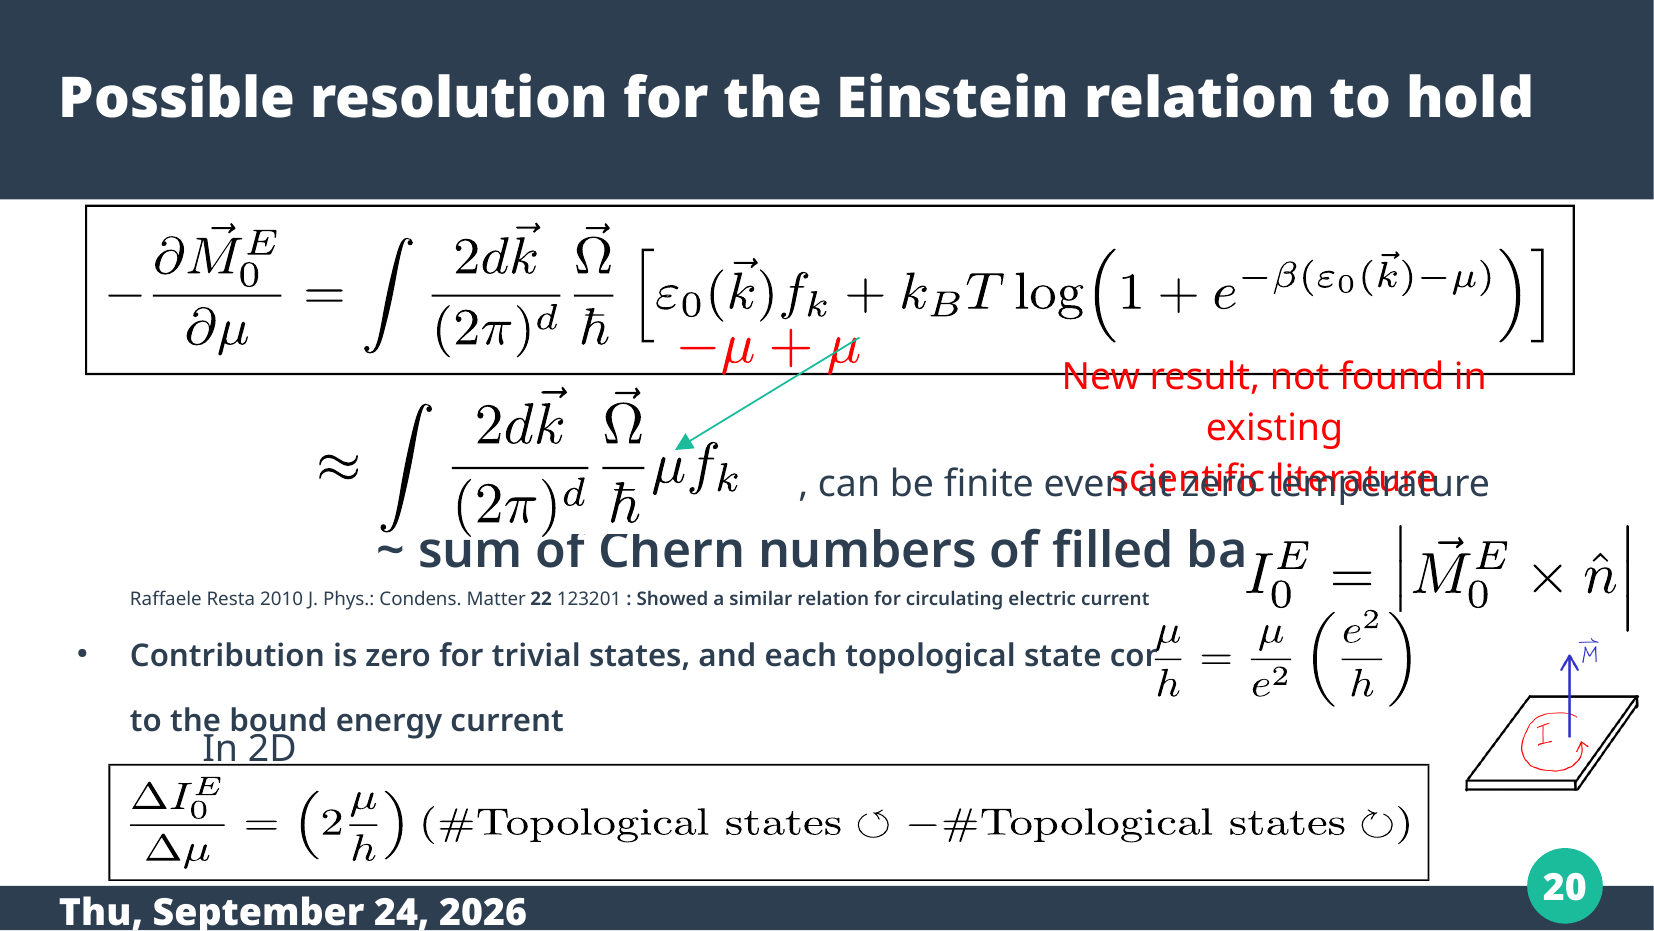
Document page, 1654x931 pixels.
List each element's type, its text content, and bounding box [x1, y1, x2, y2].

picture [1595, 637, 1654, 814]
text_box [318, 386, 738, 537]
text_box [108, 763, 1430, 881]
list ~ sum of Chern numbers of filled bands [59, 243, 1595, 585]
text_box New result, not found in existing scientific literature [1046, 365, 1580, 488]
text_box In 2D [187, 712, 297, 782]
text_box [85, 204, 1575, 376]
text_box , can be finite even at zero temperature [783, 447, 1422, 517]
title Possible resolution for the Einstein relation to hold [59, 37, 1595, 155]
list Raffaele Resta 2010 J. Phys.: Condens. Matter 22 123201 : Showed a similar relation for circulating electric current Contribution is zero for trivial states, and each topological state contributes to the bound energy current [59, 585, 1595, 881]
text_box [1154, 525, 1629, 707]
